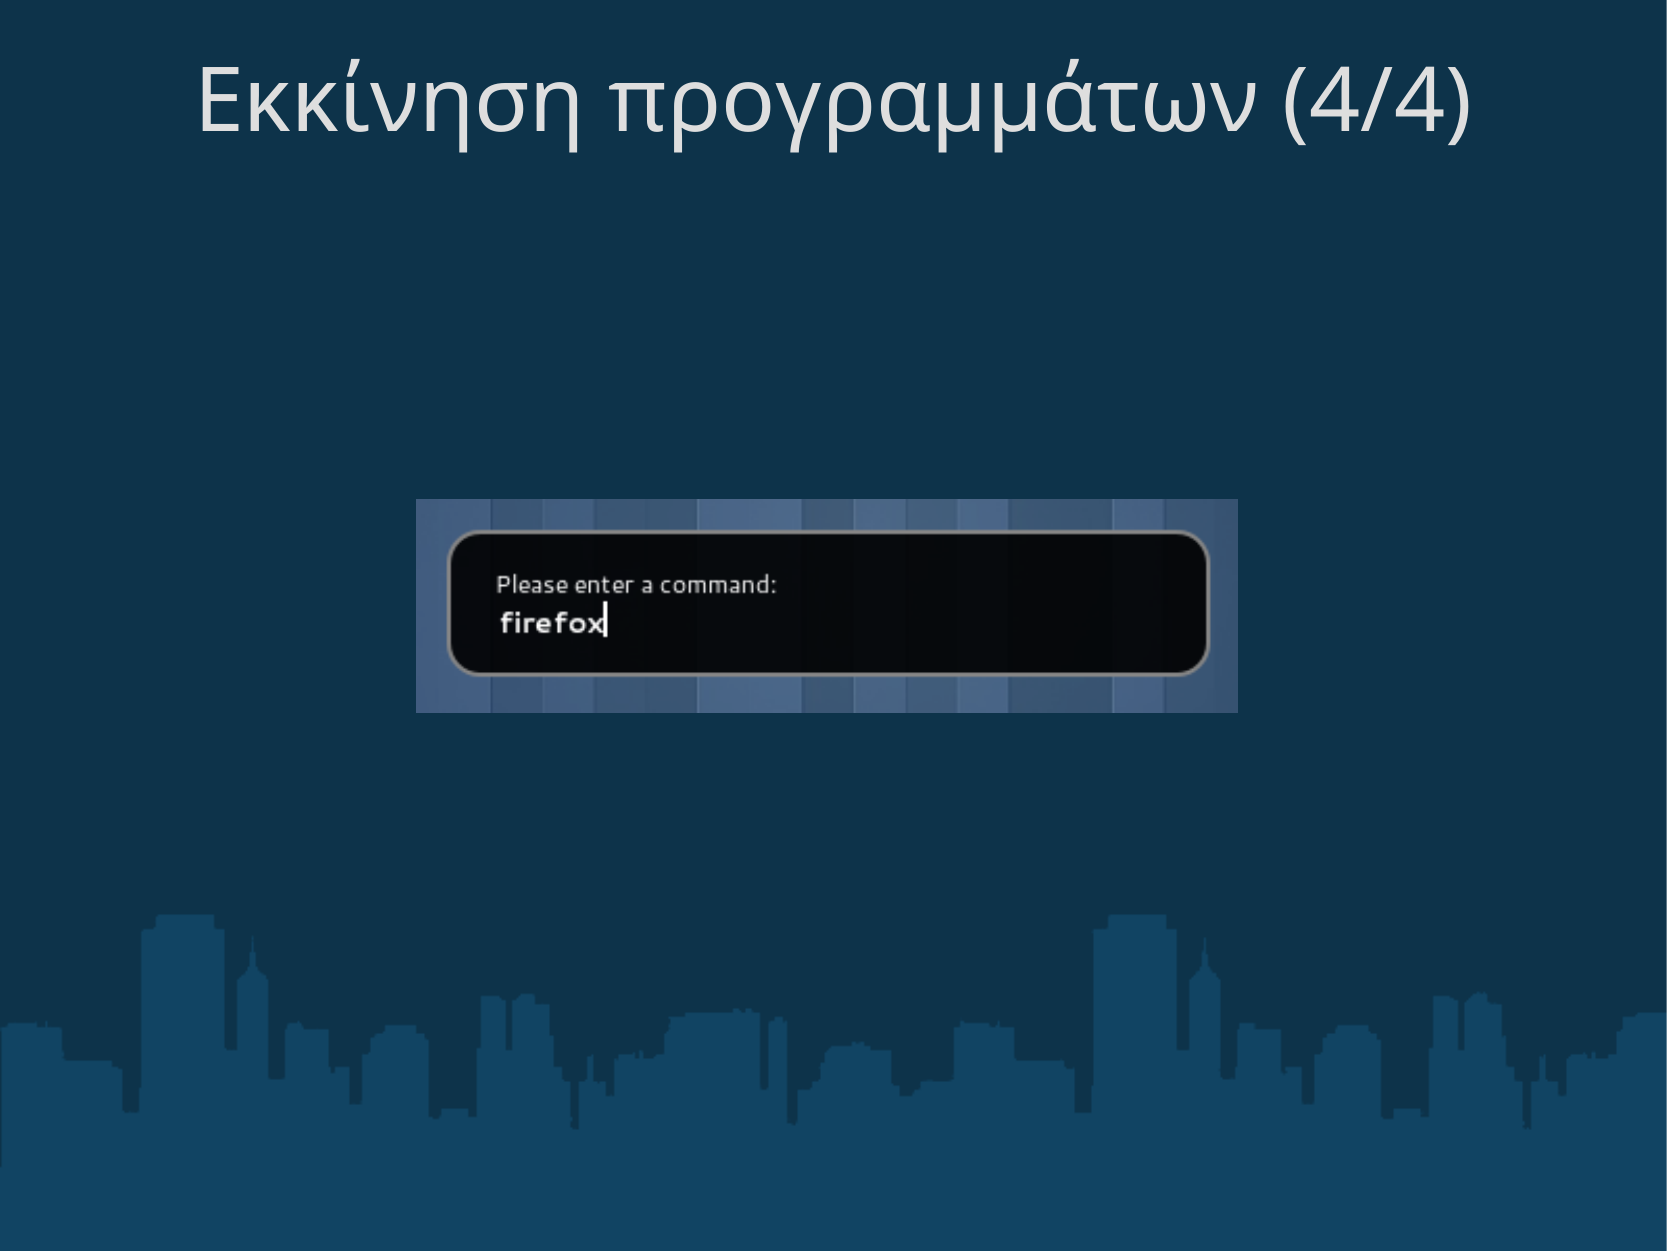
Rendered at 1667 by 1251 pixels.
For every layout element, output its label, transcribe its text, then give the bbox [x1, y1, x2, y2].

title Εκκίνηση προγραμμάτων (4/4) [40, 50, 1627, 201]
picture [0, 0, 1667, 1251]
